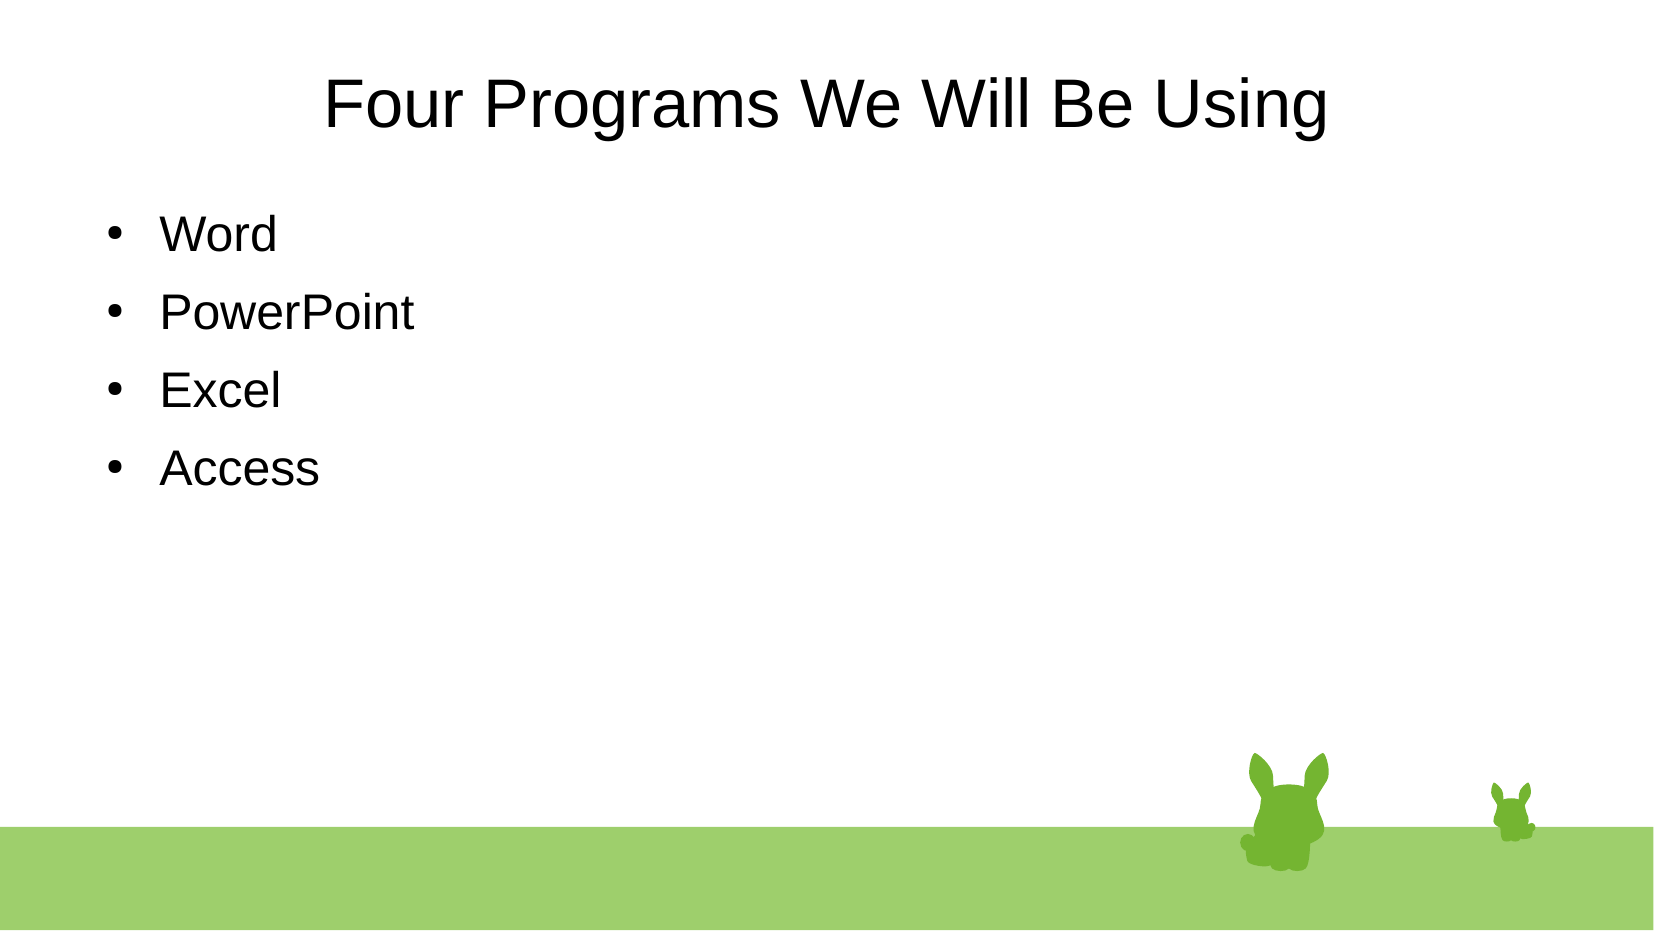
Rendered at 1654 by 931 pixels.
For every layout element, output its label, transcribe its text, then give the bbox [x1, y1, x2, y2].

title Four Programs We Will Be Using [88, 29, 1565, 178]
list Word PowerPoint Excel Access [88, 206, 1565, 739]
